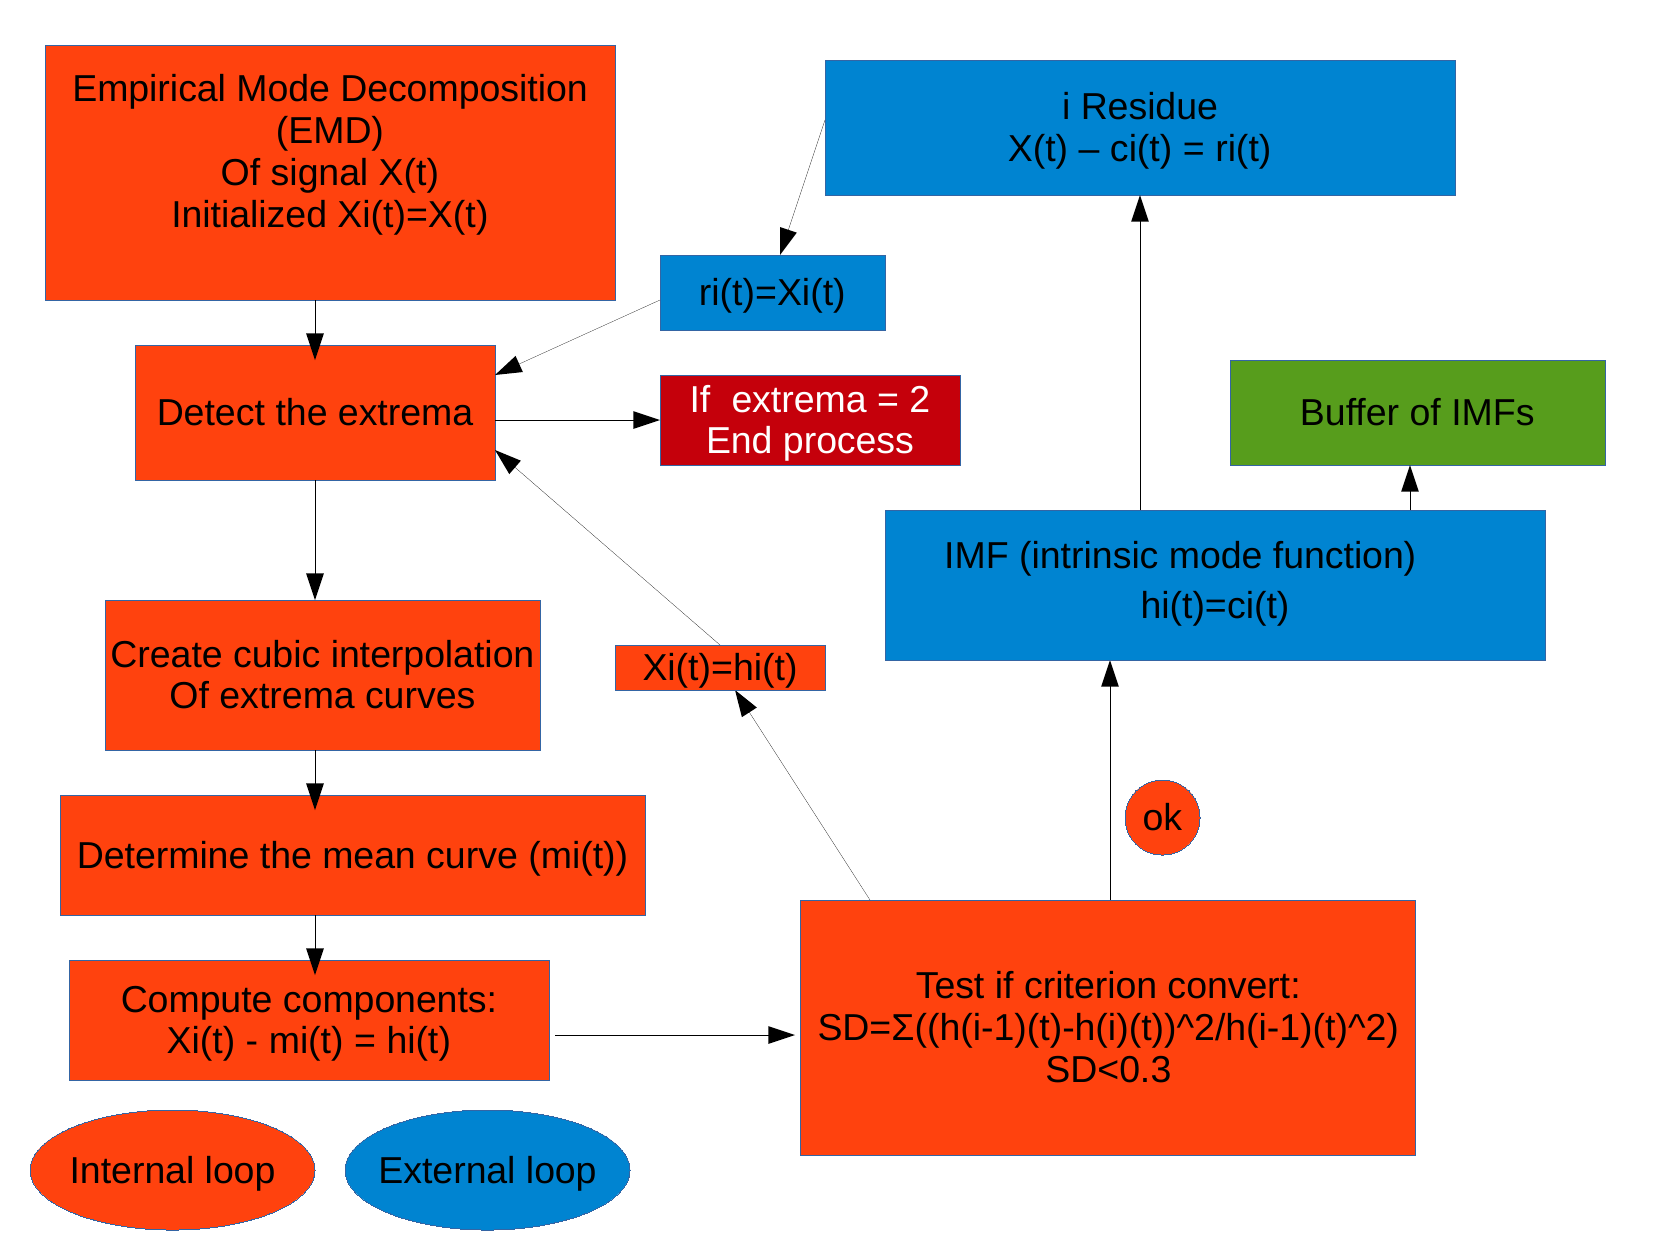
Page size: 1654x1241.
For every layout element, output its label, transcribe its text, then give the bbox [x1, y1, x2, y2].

text_box Buffer of IMFs [1230, 360, 1606, 466]
text_box External loop [345, 1110, 631, 1231]
text_box Determine the mean curve (mi(t)) [60, 795, 646, 916]
text_box Empirical Mode Decomposition (EMD) Of signal X(t) Initialized Xi(t)=X(t) [45, 45, 616, 301]
text_box Xi(t)=hi(t) [615, 645, 826, 691]
text_box Compute components: Xi(t) - mi(t) = hi(t) [69, 960, 550, 1081]
text_box Test if criterion convert: SD=Σ((h(i-1)(t)-h(i)(t))^2/h(i-1)(t)^2) SD<0.3 [800, 900, 1416, 1156]
text_box hi(t)=ci(t) [885, 510, 1546, 661]
text_box ri(t)=Xi(t) [660, 255, 886, 331]
text_box If extrema = 2 End process [660, 375, 961, 466]
text_box Create cubic interpolation Of extrema curves [105, 600, 541, 751]
text_box IMF (intrinsic mode function) [900, 526, 1451, 586]
text_box ok [1125, 780, 1201, 856]
text_box Detect the extrema [135, 345, 496, 481]
text_box i Residue X(t) – ci(t) = ri(t) [825, 60, 1456, 196]
text_box Internal loop [30, 1110, 316, 1231]
